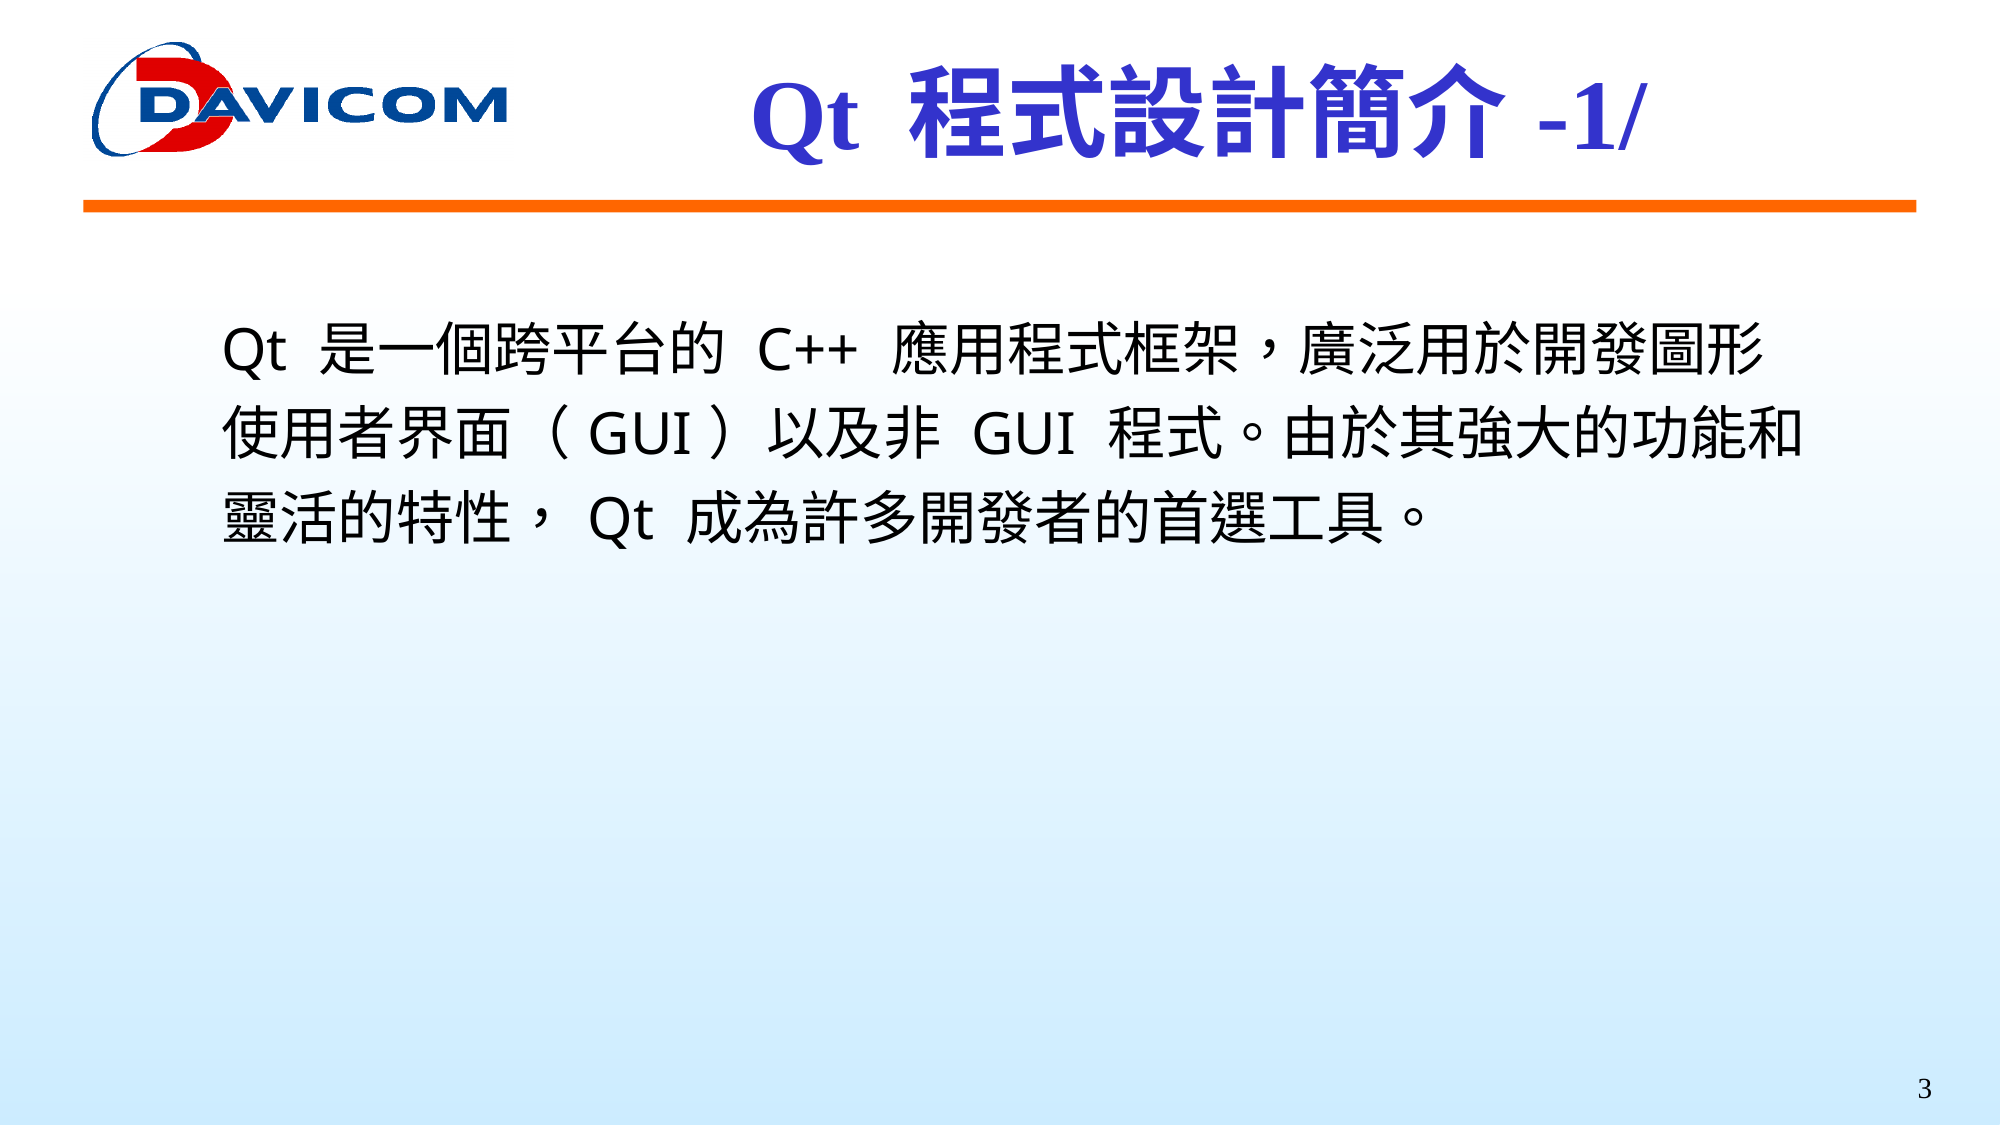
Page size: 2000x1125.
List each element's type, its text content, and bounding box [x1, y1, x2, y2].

text_box Qt 是一個跨平台的 C++ 應用程式框架，廣泛用於開發圖形使用者界面（GUI）以及非 GUI 程式。由於其強大的功能和靈活的特性，Qt 成為許多開發者的首選工具。 [206, 295, 1831, 563]
title Qt 程式設計簡介-1/ [513, 12, 1884, 200]
